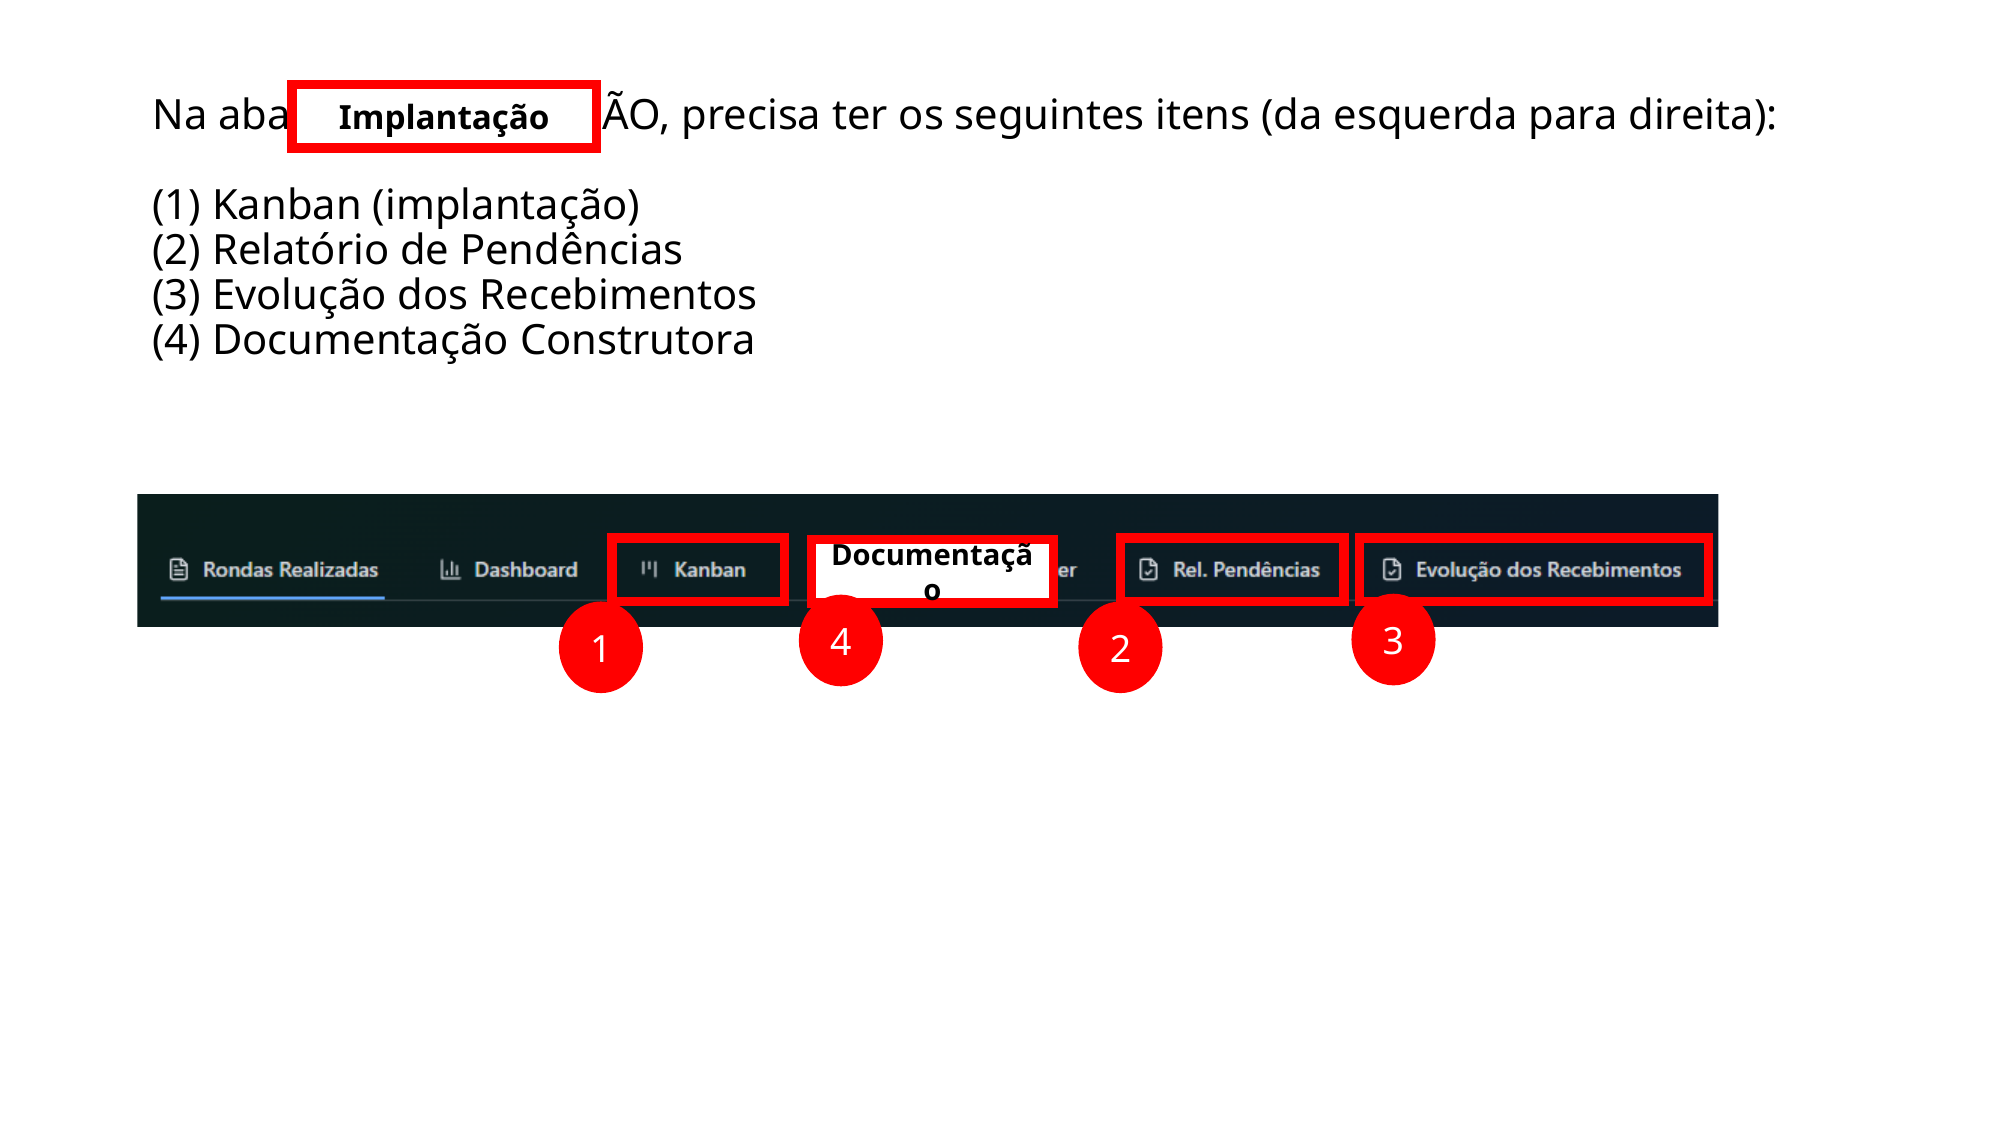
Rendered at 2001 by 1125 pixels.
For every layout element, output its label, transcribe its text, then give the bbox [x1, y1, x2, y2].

text_box 2 [1079, 603, 1161, 692]
title Na aba de IMPLANTAÇÃO, precisa ter os seguintes itens (da esquerda para direita): (1) Kanban (implantação) (2) Relatório de Pendências (3) Evolução dos Recebimentos (4) Documentação Construtora [137, 59, 1863, 447]
text_box Implantação [291, 84, 597, 149]
picture [1364, 543, 1704, 597]
text_box Documentação [811, 539, 1054, 603]
text_box 1 [560, 603, 642, 692]
text_box 3 [1353, 595, 1435, 684]
picture [1125, 543, 1339, 597]
picture [137, 494, 1719, 627]
picture [617, 543, 780, 597]
text_box 4 [800, 596, 882, 685]
